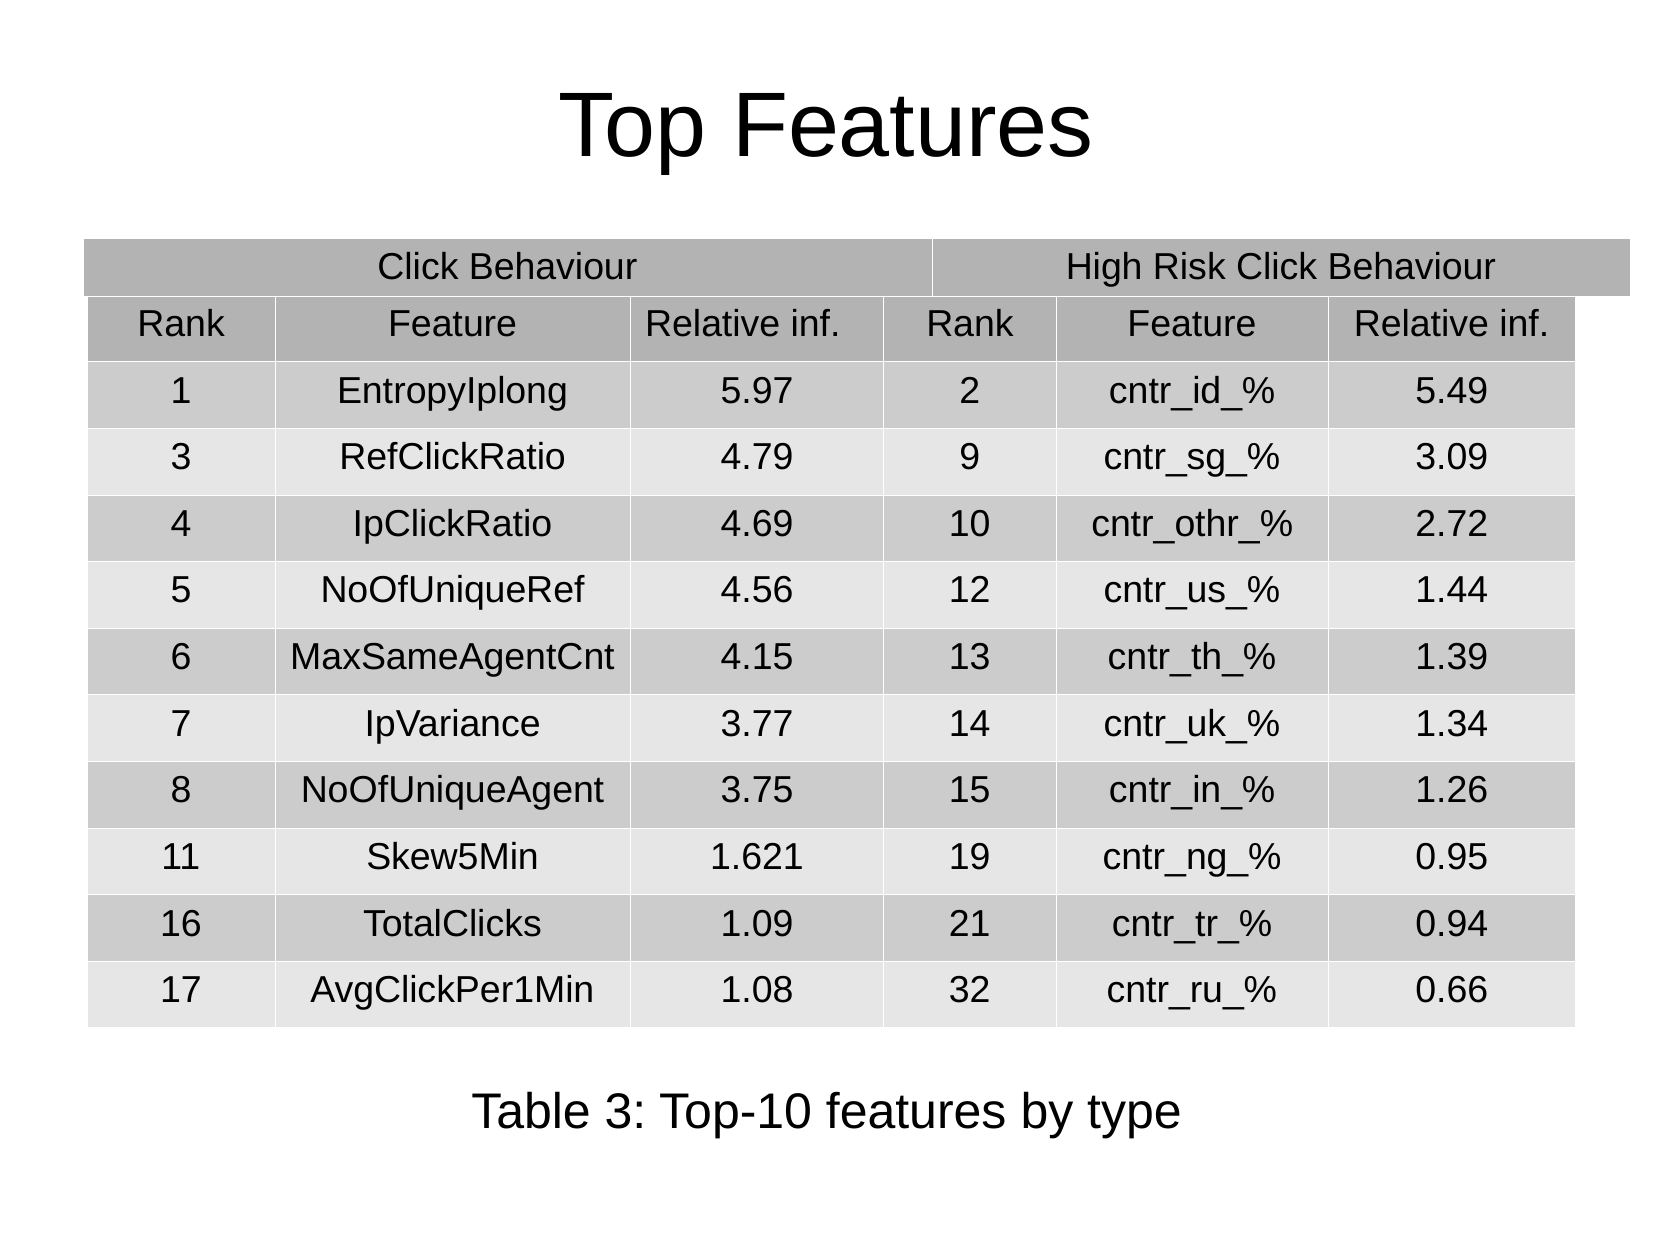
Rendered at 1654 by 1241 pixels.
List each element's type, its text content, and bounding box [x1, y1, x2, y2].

table_cell 1.34 [1329, 695, 1575, 761]
table_cell NoOfUniqueAgent [276, 762, 630, 828]
table_cell 0.66 [1329, 962, 1575, 1027]
table_header Rank [88, 297, 275, 361]
table_cell 1.09 [631, 895, 883, 961]
table_cell 15 [884, 762, 1056, 828]
table_header High Risk Click Behaviour [933, 239, 1630, 296]
table_cell 1.621 [631, 829, 883, 894]
table_cell 13 [884, 629, 1056, 694]
table_cell 8 [88, 762, 275, 828]
table_cell 4.69 [631, 496, 883, 561]
table_header Click Behaviour [84, 239, 932, 296]
table_cell 11 [88, 829, 275, 894]
table_cell 4.79 [631, 429, 883, 495]
table_cell cntr_in_% [1057, 762, 1328, 828]
table_cell TotalClicks [276, 895, 630, 961]
table_cell 1.08 [631, 962, 883, 1027]
table_cell 17 [88, 962, 275, 1027]
table_cell 3 [88, 429, 275, 495]
table_cell 6 [88, 629, 275, 694]
table_cell 3.77 [631, 695, 883, 761]
table_cell cntr_othr_% [1057, 496, 1328, 561]
table_cell 1.44 [1329, 562, 1575, 628]
table_cell 32 [884, 962, 1056, 1027]
table_cell cntr_th_% [1057, 629, 1328, 694]
table_cell NoOfUniqueRef [276, 562, 630, 628]
table_cell 5.97 [631, 362, 883, 428]
table_cell cntr_tr_% [1057, 895, 1328, 961]
table_cell 2.72 [1329, 496, 1575, 561]
table_cell EntropyIplong [276, 362, 630, 428]
table_header Feature [276, 297, 630, 361]
table_cell 5 [88, 562, 275, 628]
table_cell 1.26 [1329, 762, 1575, 828]
table_cell 12 [884, 562, 1056, 628]
table_cell MaxSameAgentCnt [276, 629, 630, 694]
table_cell 4 [88, 496, 275, 561]
table_cell 1.39 [1329, 629, 1575, 694]
table_cell 2 [884, 362, 1056, 428]
table_cell IpVariance [276, 695, 630, 761]
table_cell cntr_id_% [1057, 362, 1328, 428]
table_cell 5.49 [1329, 362, 1575, 428]
table_cell 3.09 [1329, 429, 1575, 495]
table_header Relative inf. [1329, 297, 1575, 361]
table_cell 16 [88, 895, 275, 961]
table_cell Skew5Min [276, 829, 630, 894]
table_cell 14 [884, 695, 1056, 761]
table_cell 1 [88, 362, 275, 428]
title Top Features [82, 49, 1571, 201]
table_cell 4.15 [631, 629, 883, 694]
table_cell IpClickRatio [276, 496, 630, 561]
table_cell 0.94 [1329, 895, 1575, 961]
table_cell 4.56 [631, 562, 883, 628]
table_cell 9 [884, 429, 1056, 495]
table_cell 7 [88, 695, 275, 761]
table_cell cntr_uk_% [1057, 695, 1328, 761]
table_cell 10 [884, 496, 1056, 561]
table_cell cntr_ru_% [1057, 962, 1328, 1027]
title Table 3: Top-10 features by type [82, 1053, 1571, 1170]
table_cell RefClickRatio [276, 429, 630, 495]
table_cell 3.75 [631, 762, 883, 828]
table_cell cntr_sg_% [1057, 429, 1328, 495]
table_cell AvgClickPer1Min [276, 962, 630, 1027]
table_cell cntr_us_% [1057, 562, 1328, 628]
table_header Relative inf. [631, 297, 883, 361]
table_header Rank [884, 297, 1056, 361]
table_cell cntr_ng_% [1057, 829, 1328, 894]
table_header Feature [1057, 297, 1328, 361]
table_cell 19 [884, 829, 1056, 894]
table_cell 21 [884, 895, 1056, 961]
table_cell 0.95 [1329, 829, 1575, 894]
